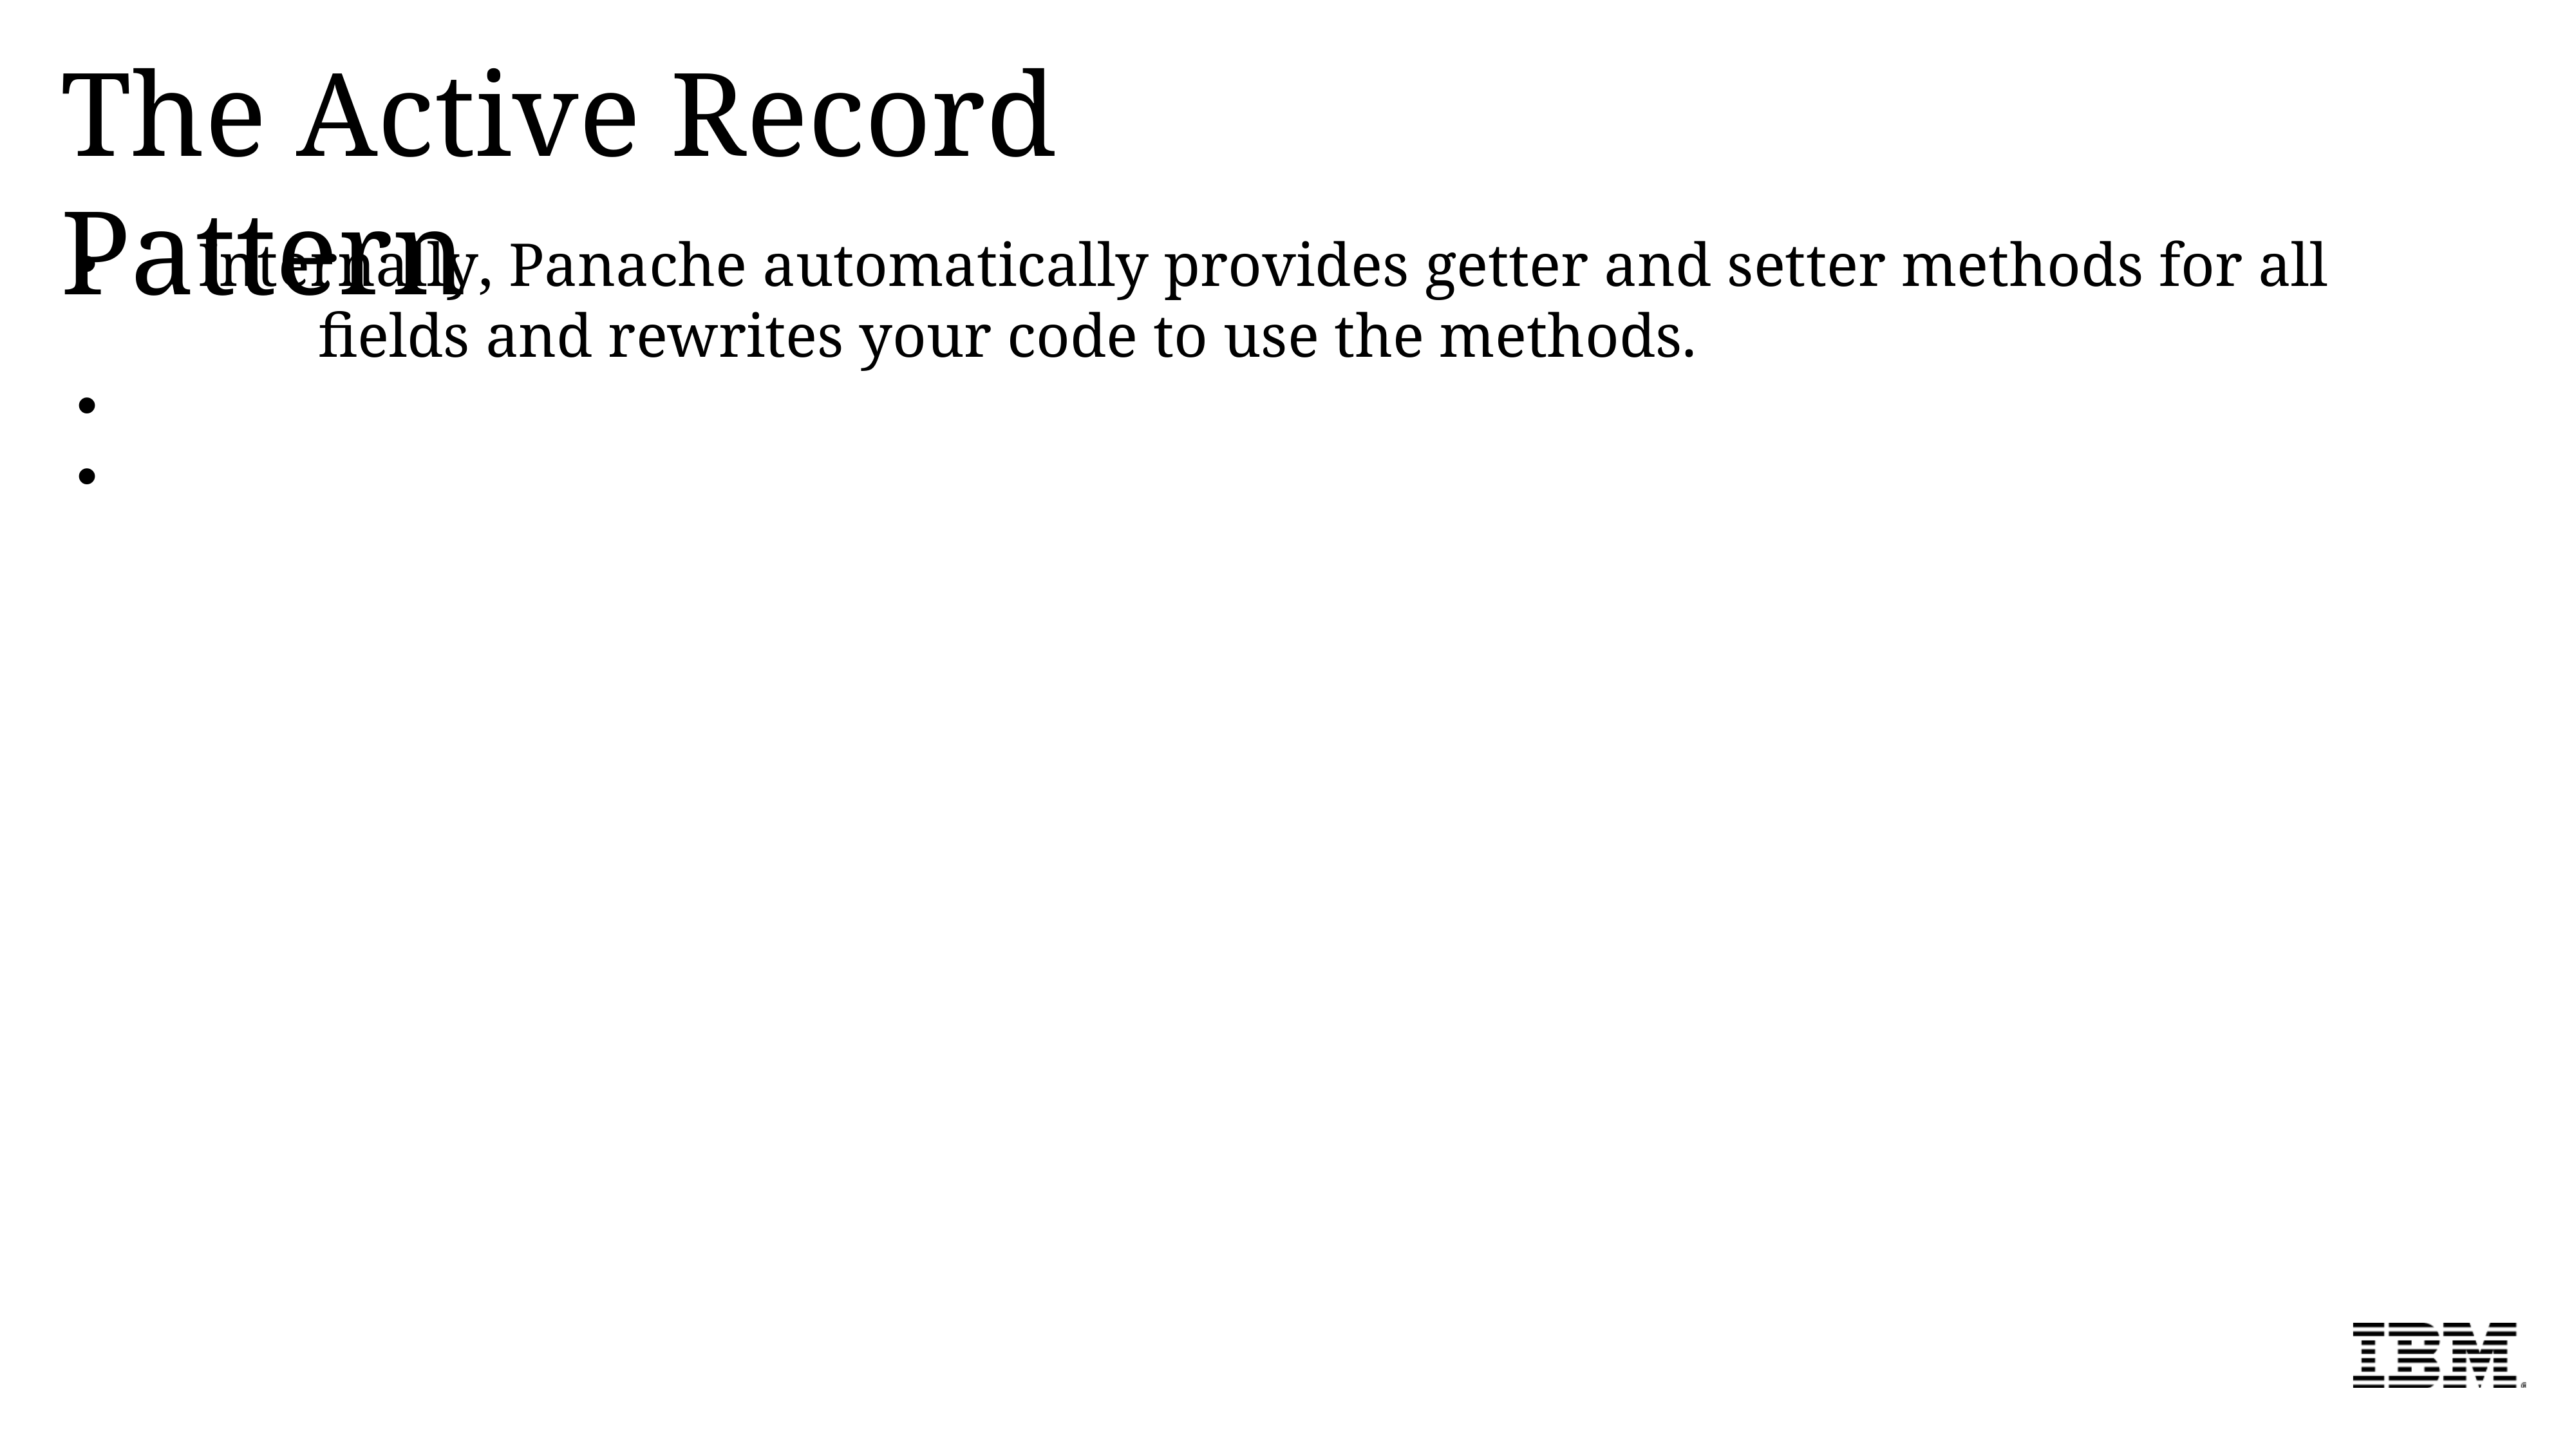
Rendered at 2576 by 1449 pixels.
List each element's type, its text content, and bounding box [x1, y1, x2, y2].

title The Active Record Pattern [77, 41, 1832, 211]
text_box [61, 211, 2448, 1209]
text_box Internally, Panache automatically provides getter and setter methods for all fields and rewrites your code to use the methods. [77, 227, 2382, 1209]
